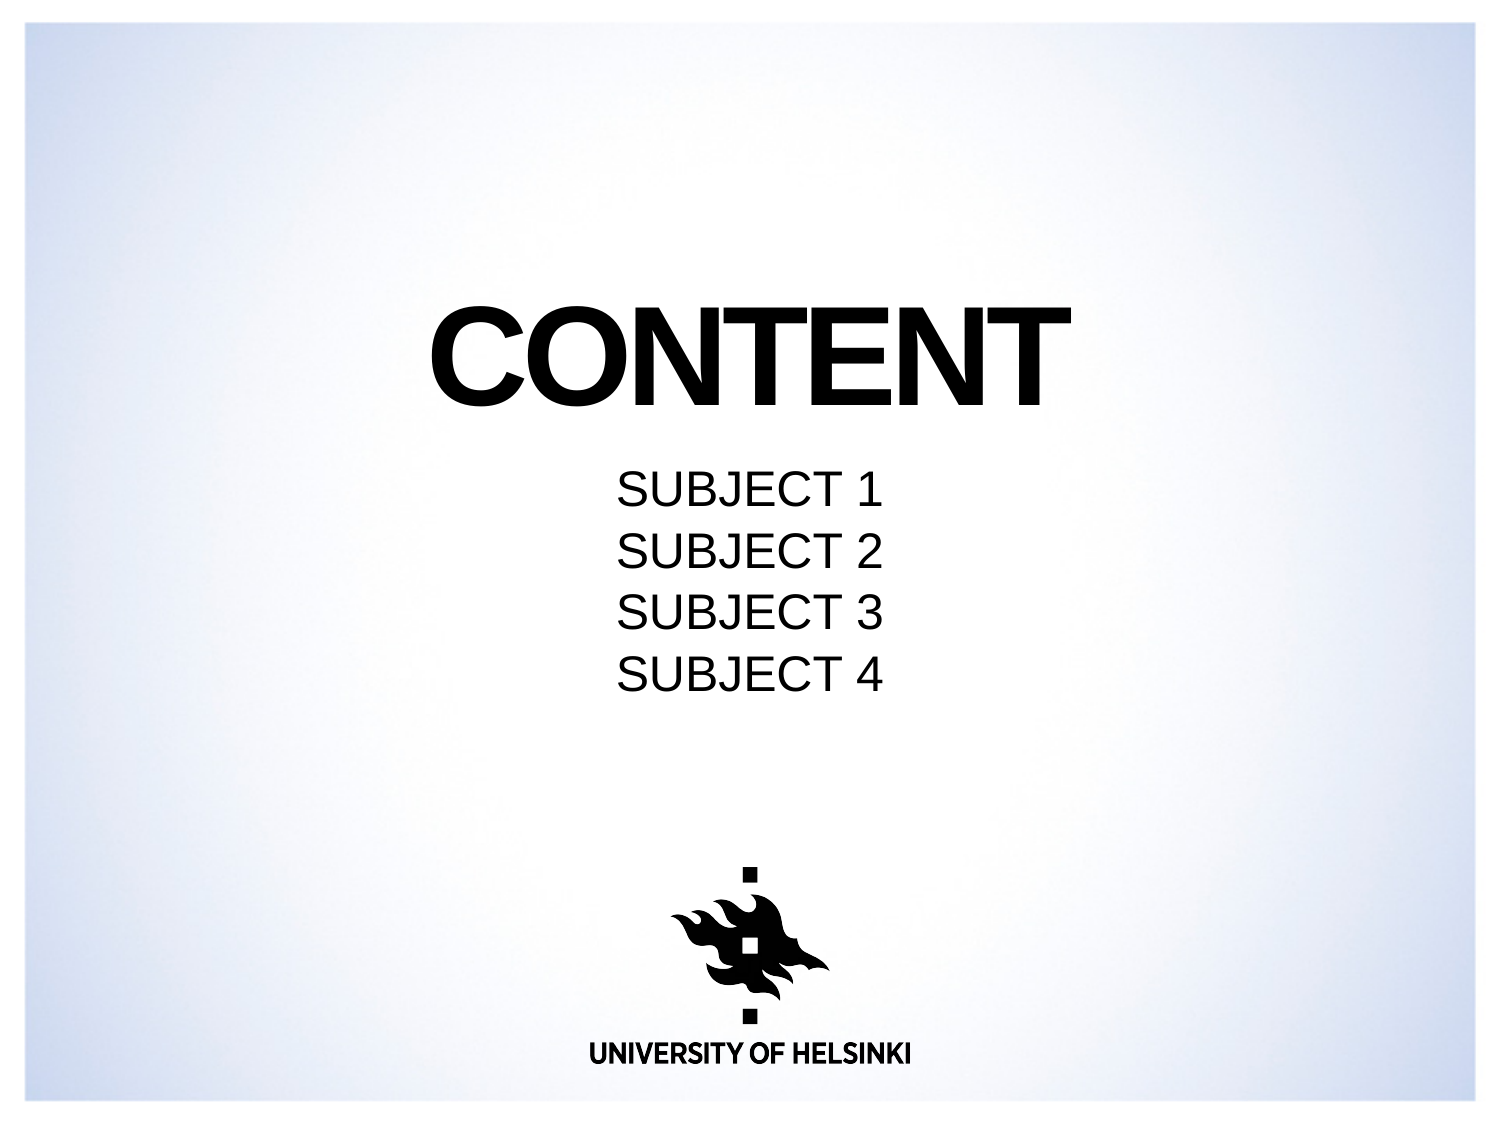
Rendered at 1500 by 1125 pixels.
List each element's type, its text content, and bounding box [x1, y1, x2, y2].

picture [0, 0, 1500, 1125]
title CONTENT [112, 71, 1388, 442]
subtitle SUBJECT 1 SUBJECT 2 SUBJECT 3 SUBJECT 4 [112, 463, 1388, 848]
